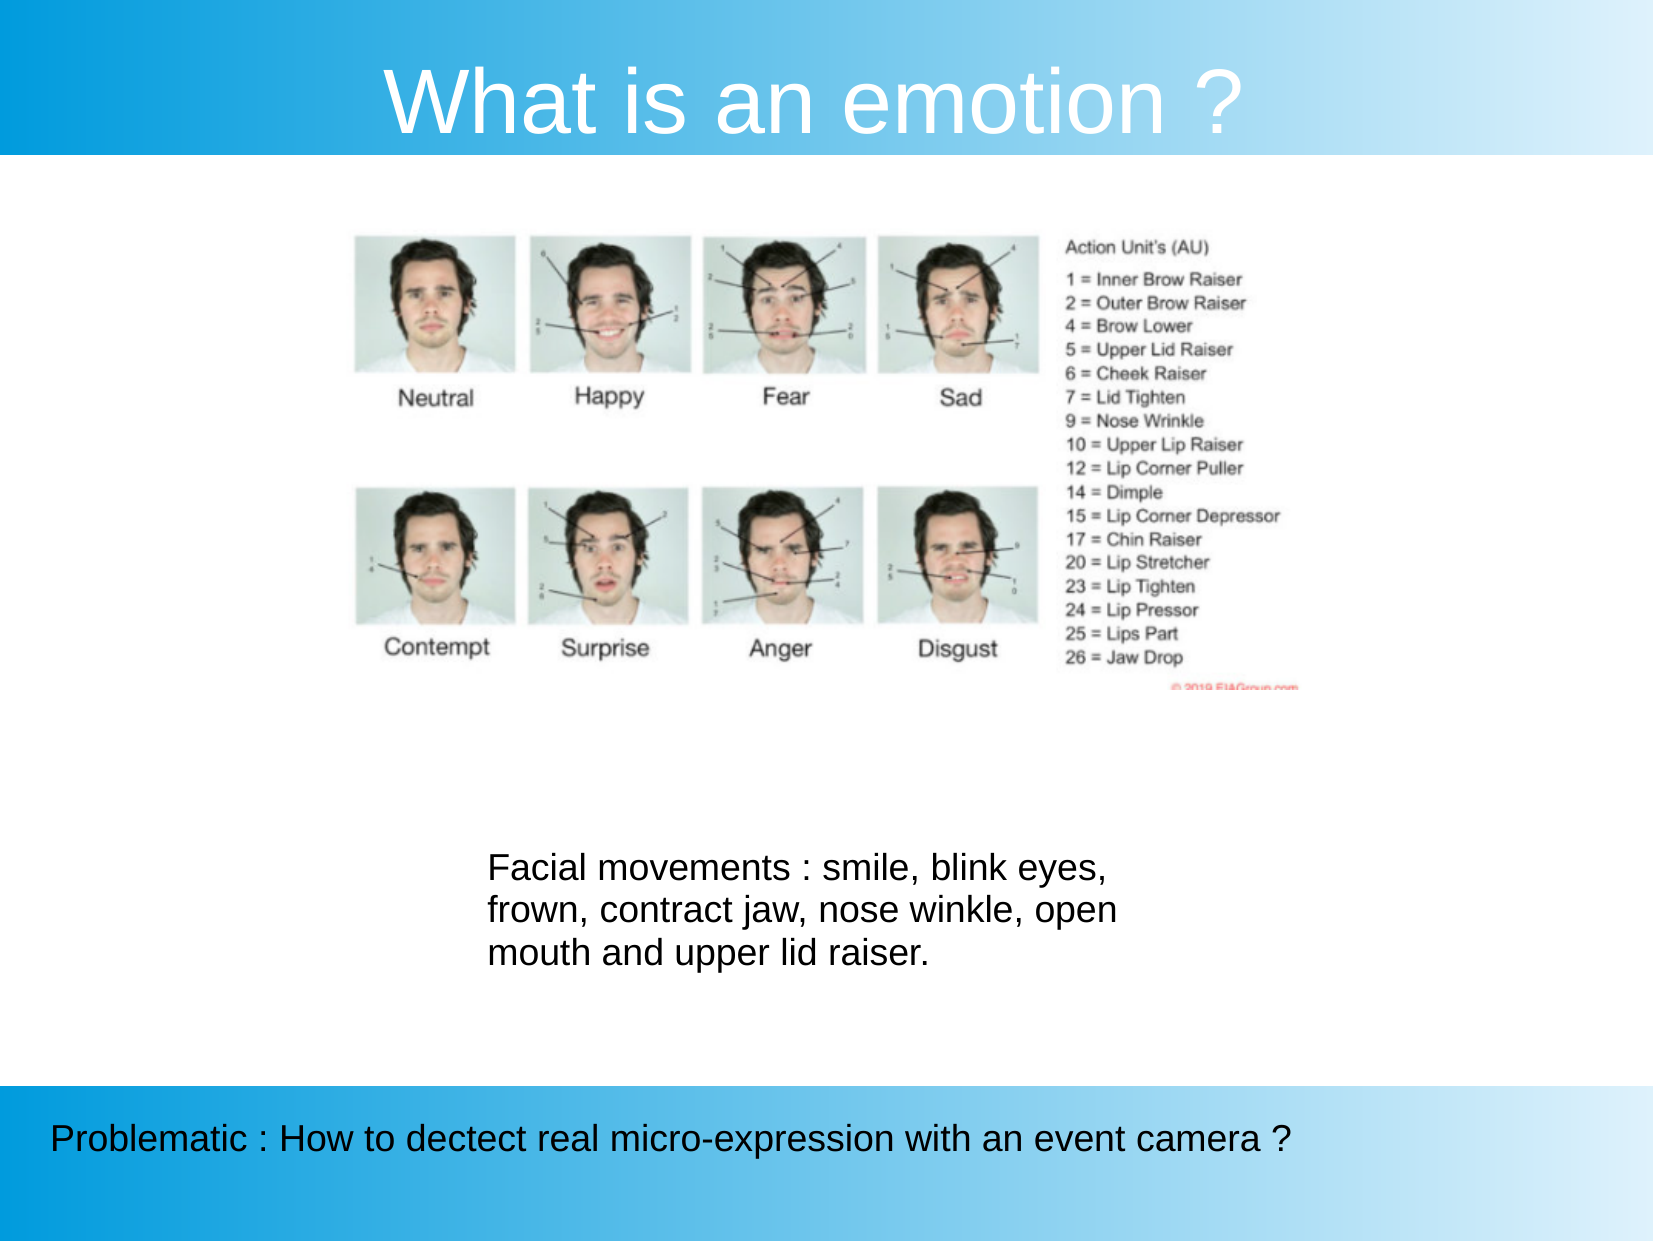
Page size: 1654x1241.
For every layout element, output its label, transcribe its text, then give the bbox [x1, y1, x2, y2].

title What is an emotion ? [82, 49, 1571, 155]
picture [295, 212, 1323, 690]
text_box Problematic : How to dectect real micro-expression with an event camera ? [35, 1110, 1430, 1168]
text_box Facial movements : smile, blink eyes, frown, contract jaw, nose winkle, open mouth and upper lid raiser. [472, 839, 1205, 981]
